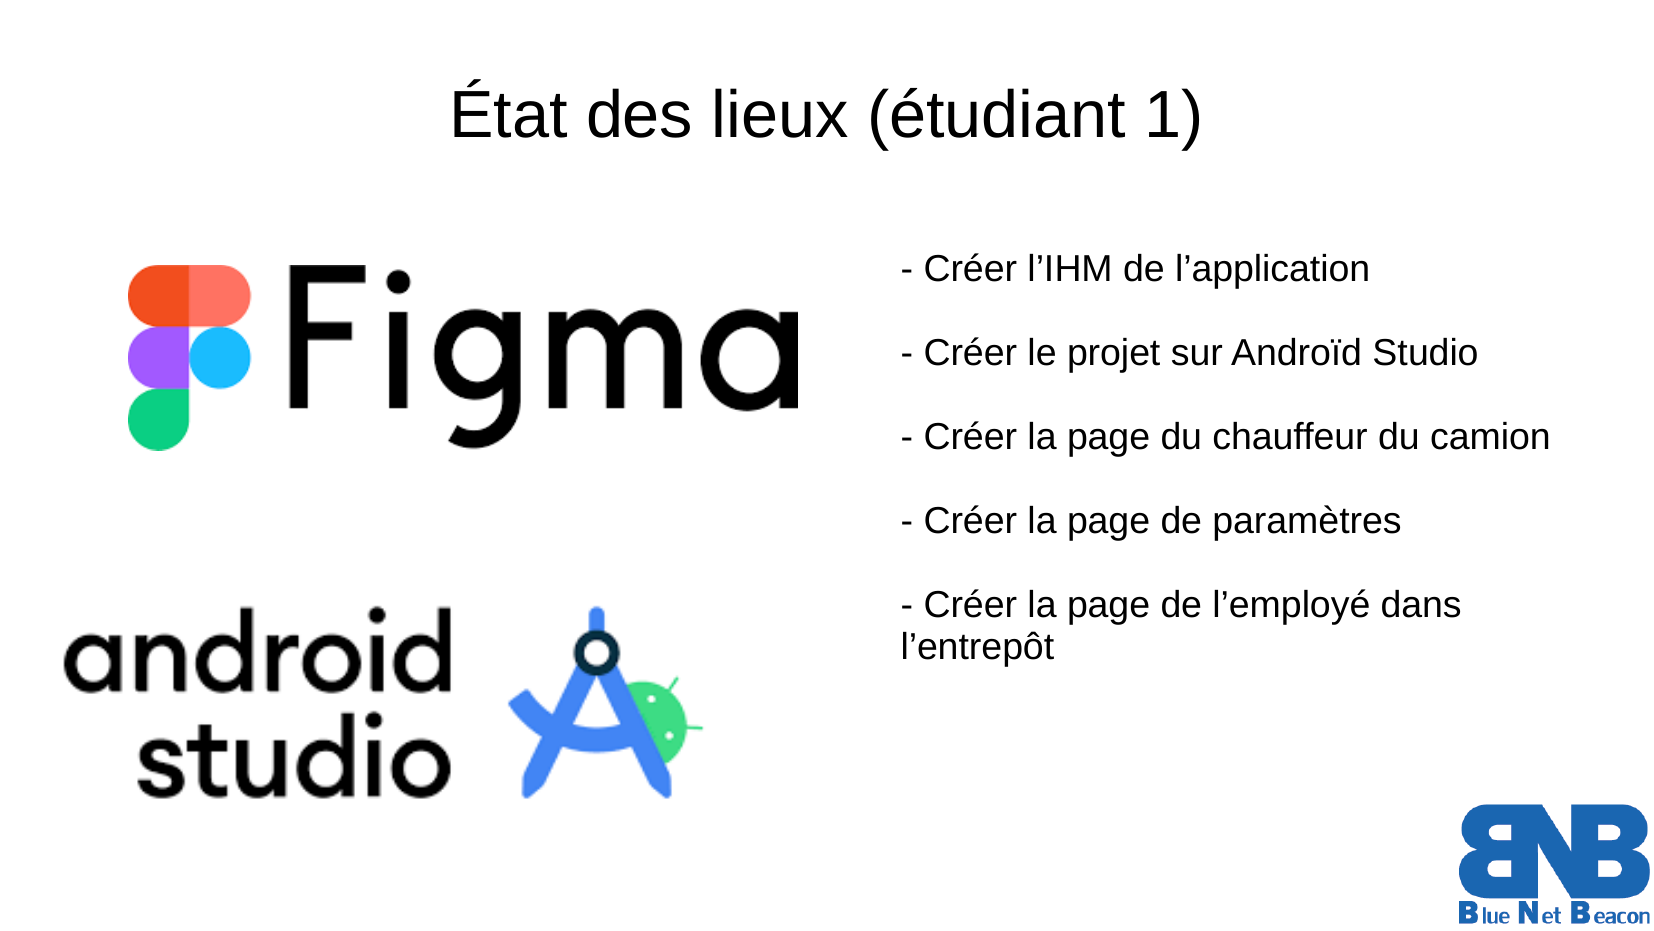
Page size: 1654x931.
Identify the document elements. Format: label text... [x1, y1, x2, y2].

picture [1459, 797, 1650, 930]
picture [29, 531, 739, 886]
title État des lieux (étudiant 1) [82, 37, 1571, 193]
picture [128, 265, 798, 451]
text_box - Créer l’IHM de l’application - Créer le projet sur Androïd Studio - Créer la page du chauffeur du camion - Créer la page de paramètres - Créer la page de l’employé dans l’entrepôt [885, 239, 1595, 675]
